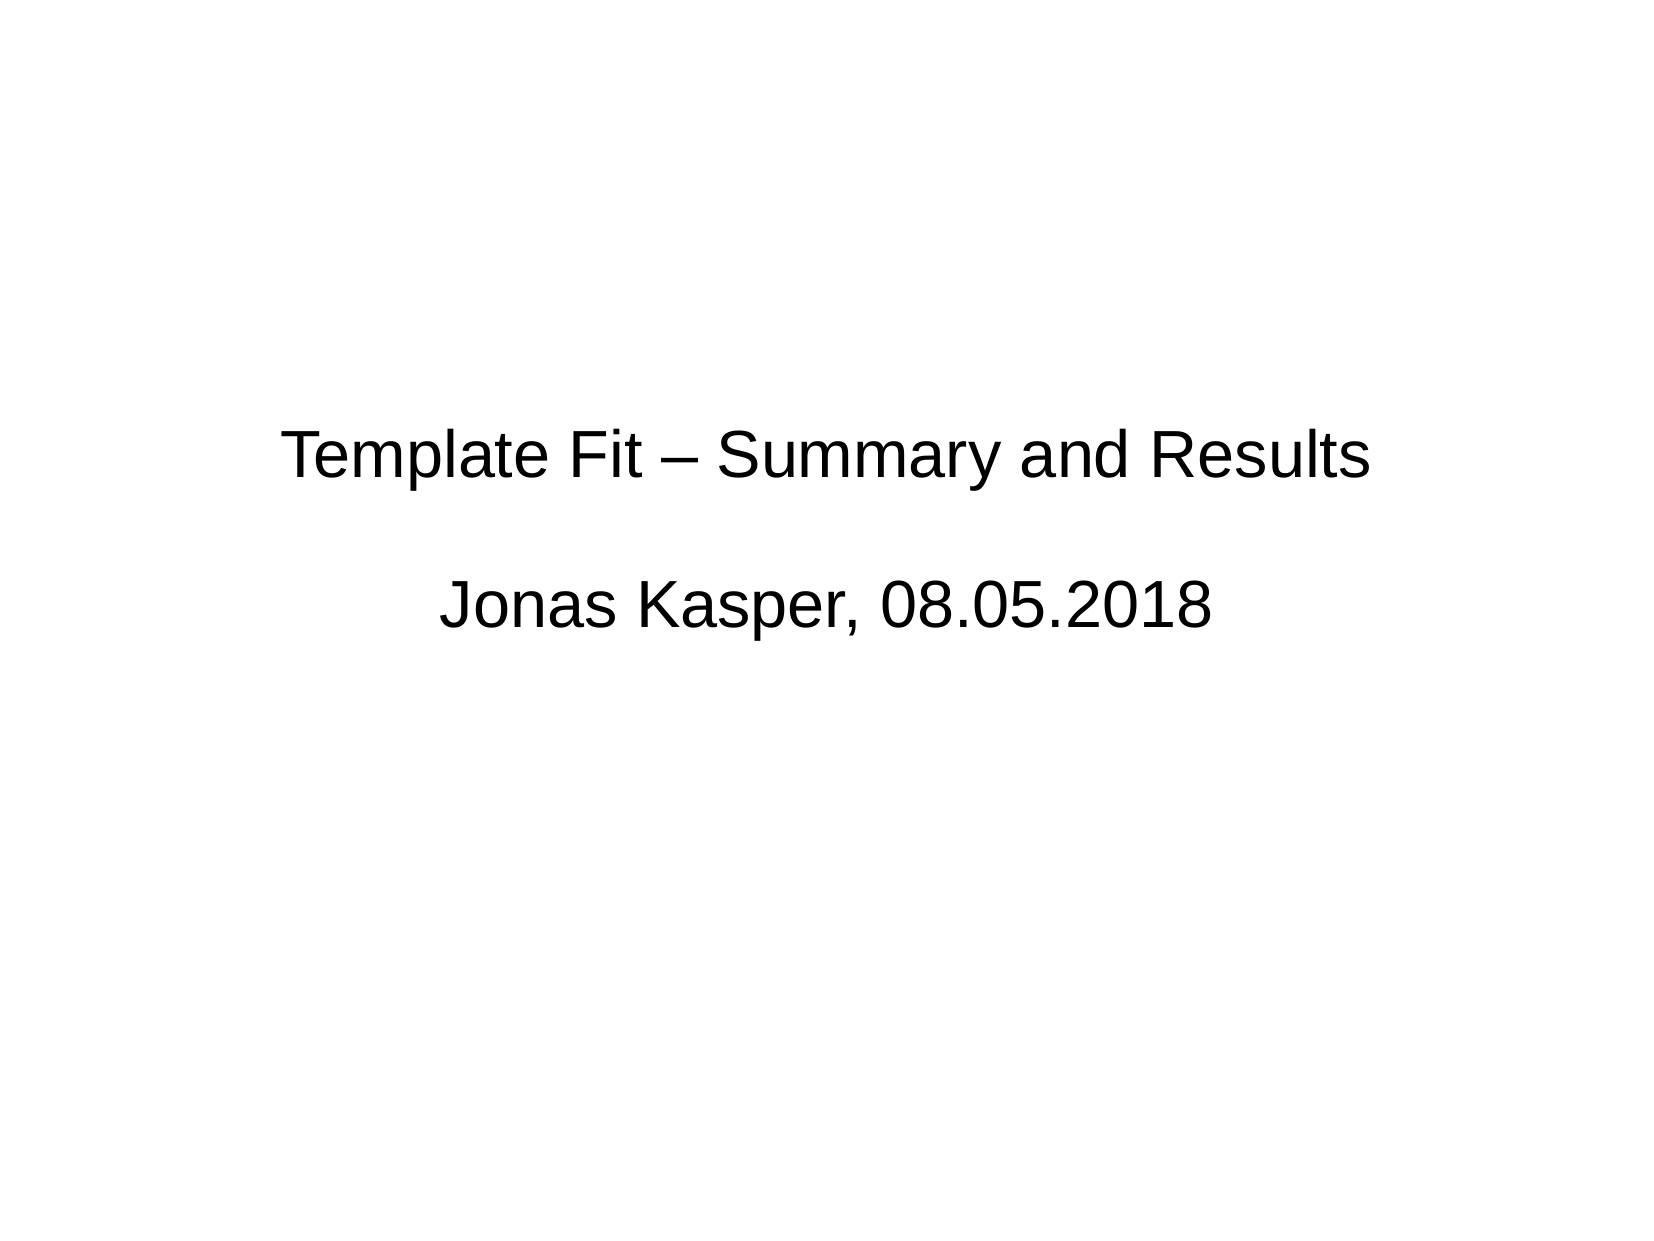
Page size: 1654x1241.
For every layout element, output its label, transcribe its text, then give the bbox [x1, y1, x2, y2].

subtitle Template Fit – Summary and Results Jonas Kasper, 08.05.2018 [82, 49, 1571, 1010]
